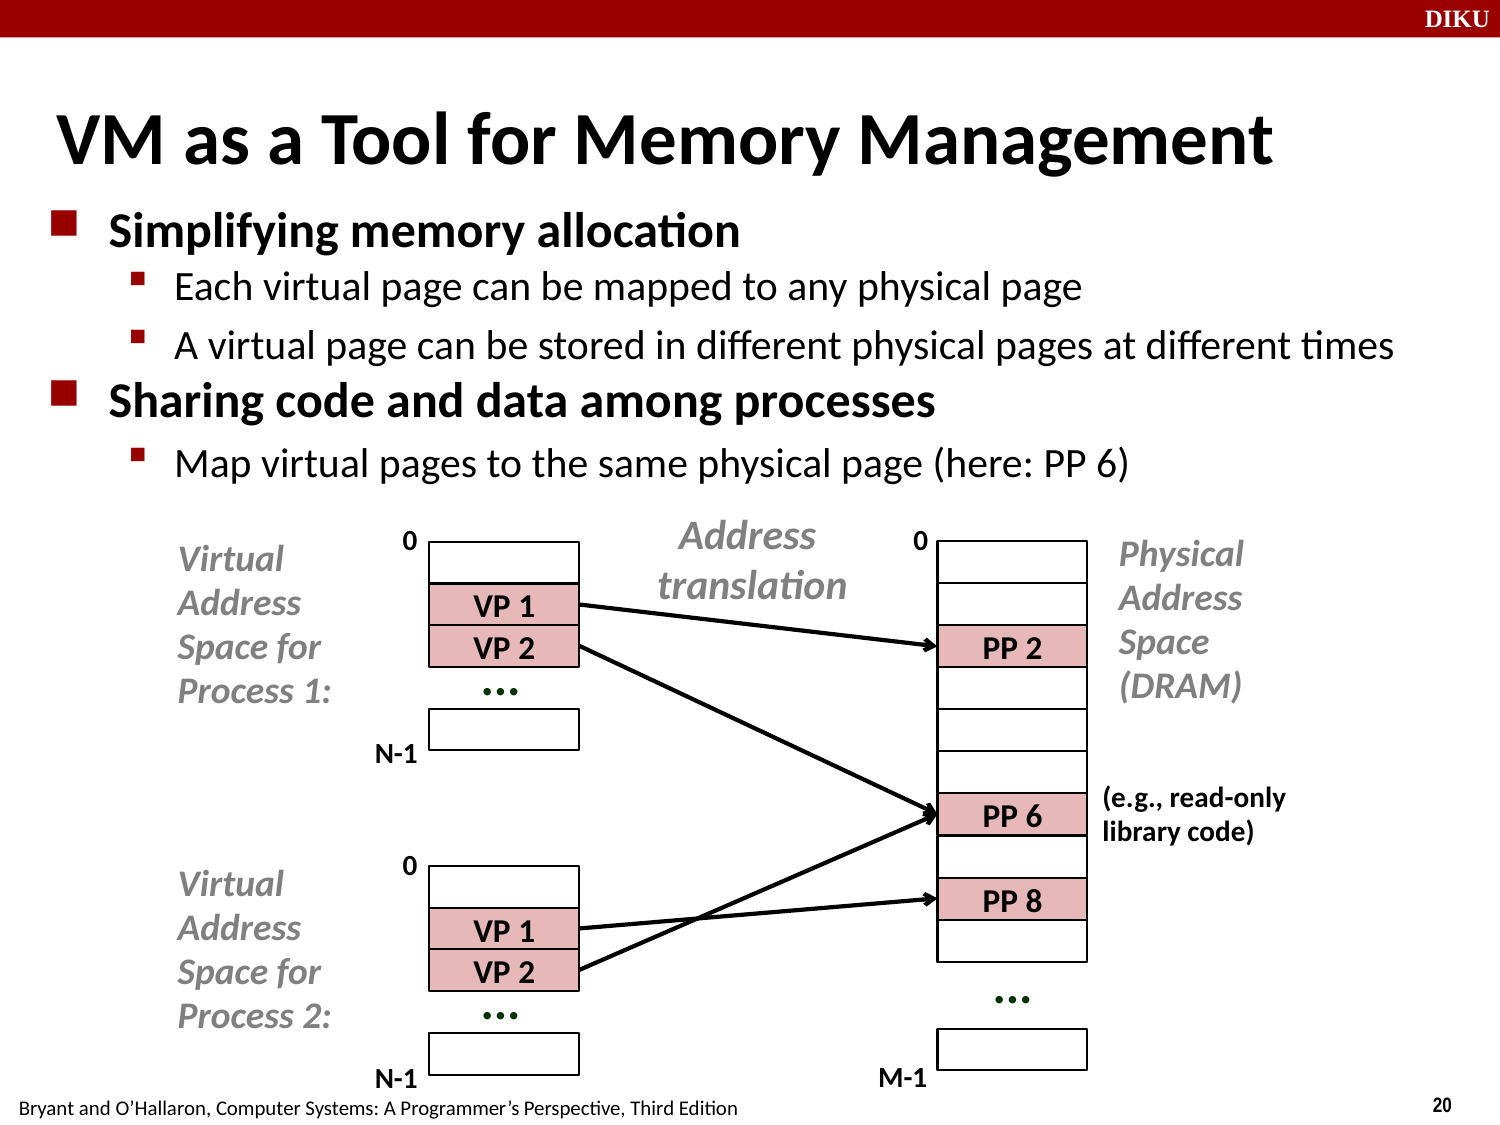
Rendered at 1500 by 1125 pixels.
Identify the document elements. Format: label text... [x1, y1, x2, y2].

text_box VP 1 [429, 583, 580, 624]
text_box 0 [898, 516, 944, 566]
text_box N-1 [359, 729, 433, 779]
text_box ... [977, 954, 1048, 1029]
text_box VM as a Tool for Memory Management [41, 87, 1455, 182]
text_box 0 [387, 841, 433, 891]
text_box Virtual Address Space for Process 2: [162, 853, 388, 1046]
text_box Virtual Address Space for Process 1: [162, 528, 388, 721]
text_box VP 2 [429, 949, 580, 992]
text_box Simplifying memory allocation Each virtual page can be mapped to any physical page A virtual page can be stored in different physical pages at different times Sharing code and data among processes Map virtual pages to the same physical page (here: PP 6) [37, 200, 1475, 513]
text_box 0 [387, 516, 433, 566]
text_box PP 2 [937, 625, 1088, 666]
text_box PP 6 [937, 793, 1088, 835]
text_box Address translation [642, 500, 863, 615]
text_box PP 8 [937, 877, 1088, 919]
text_box N-1 [359, 1054, 433, 1104]
text_box ... [465, 646, 536, 721]
text_box ... [465, 970, 536, 1045]
text_box (e.g., read-only library code) [1088, 772, 1326, 857]
text_box VP 2 [429, 624, 580, 667]
text_box VP 1 [429, 907, 580, 949]
text_box M-1 [863, 1053, 943, 1103]
text_box Physical Address Space (DRAM) [1104, 524, 1280, 717]
